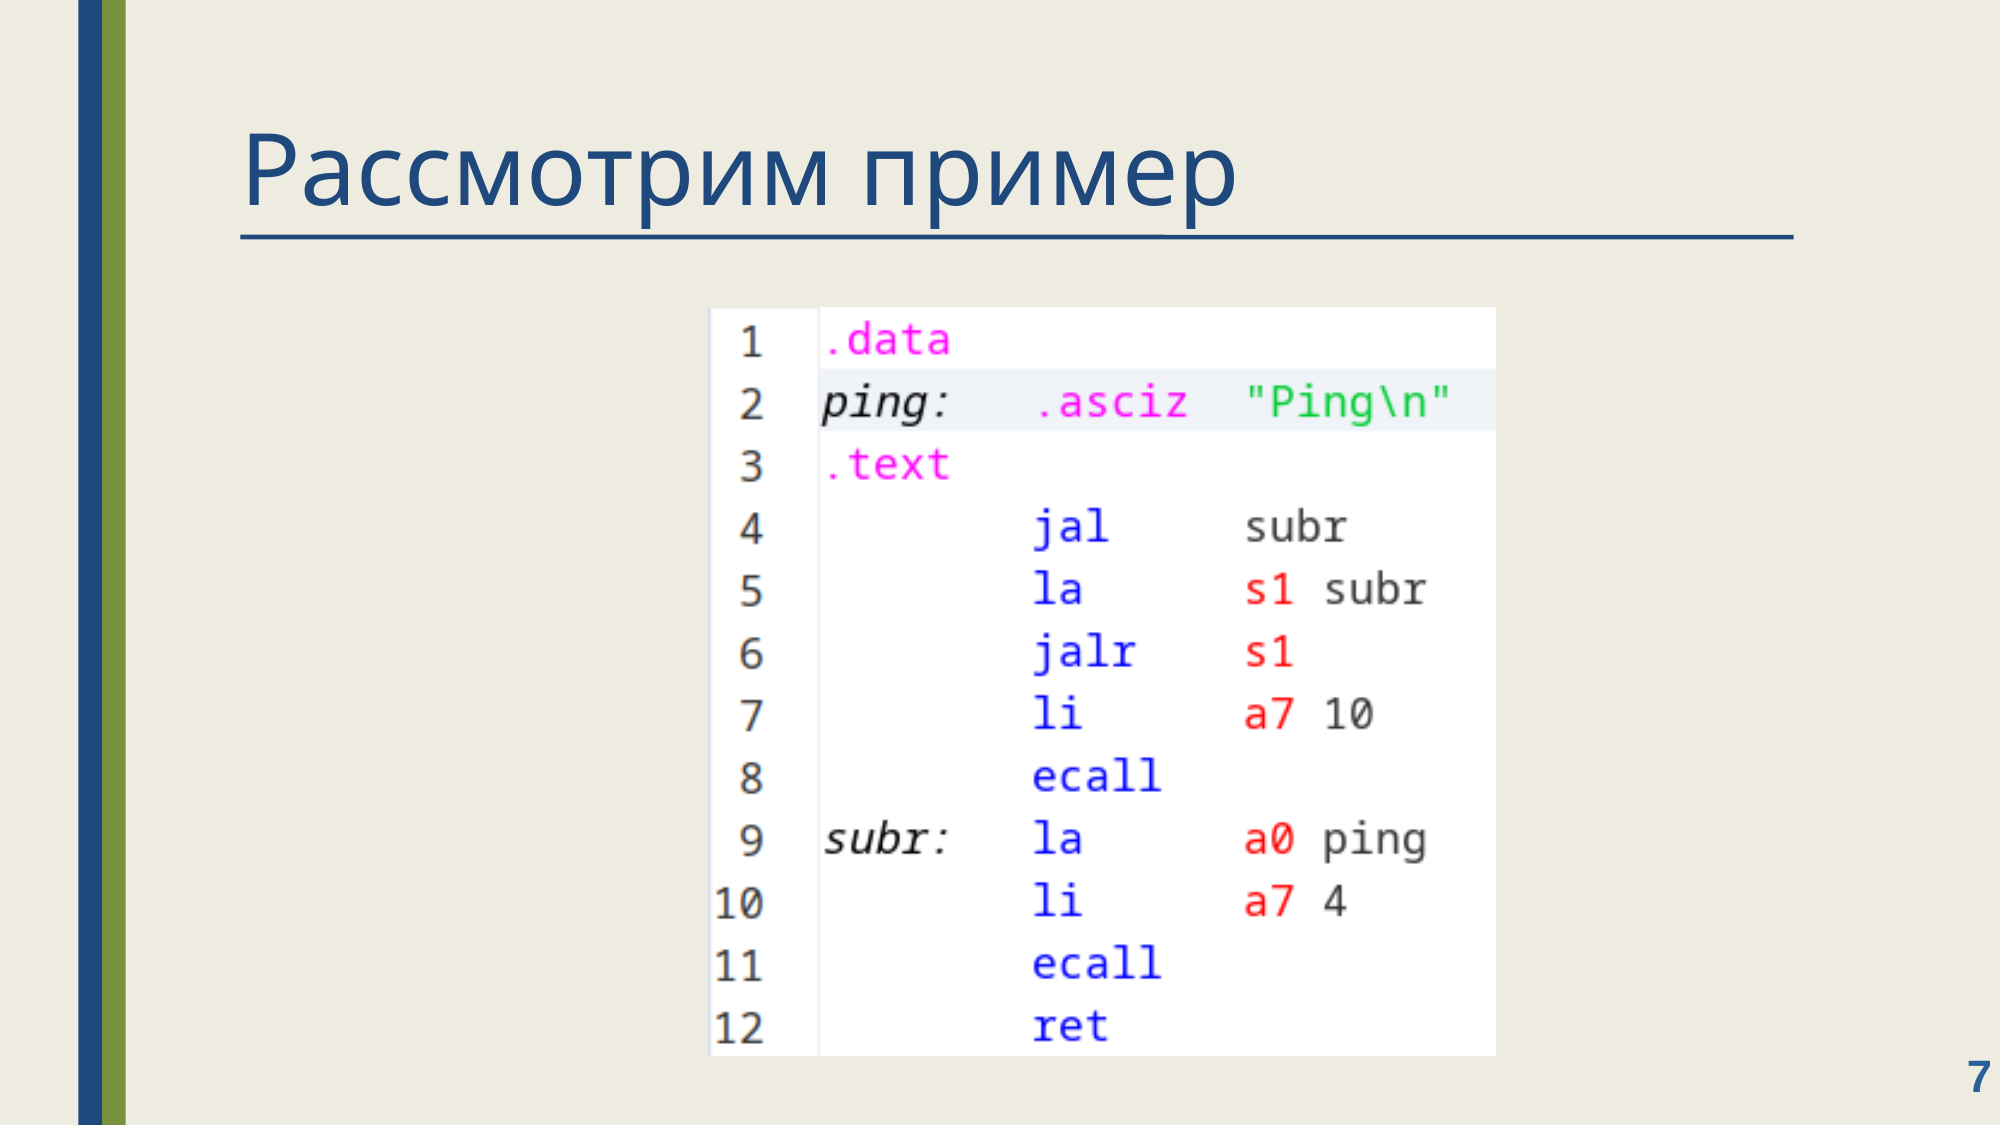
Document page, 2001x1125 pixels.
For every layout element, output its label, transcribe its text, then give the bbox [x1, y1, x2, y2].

picture [708, 307, 1496, 1056]
text_box 36 [1766, 1043, 1998, 1125]
title Рассмотрим пример [225, 112, 1800, 231]
